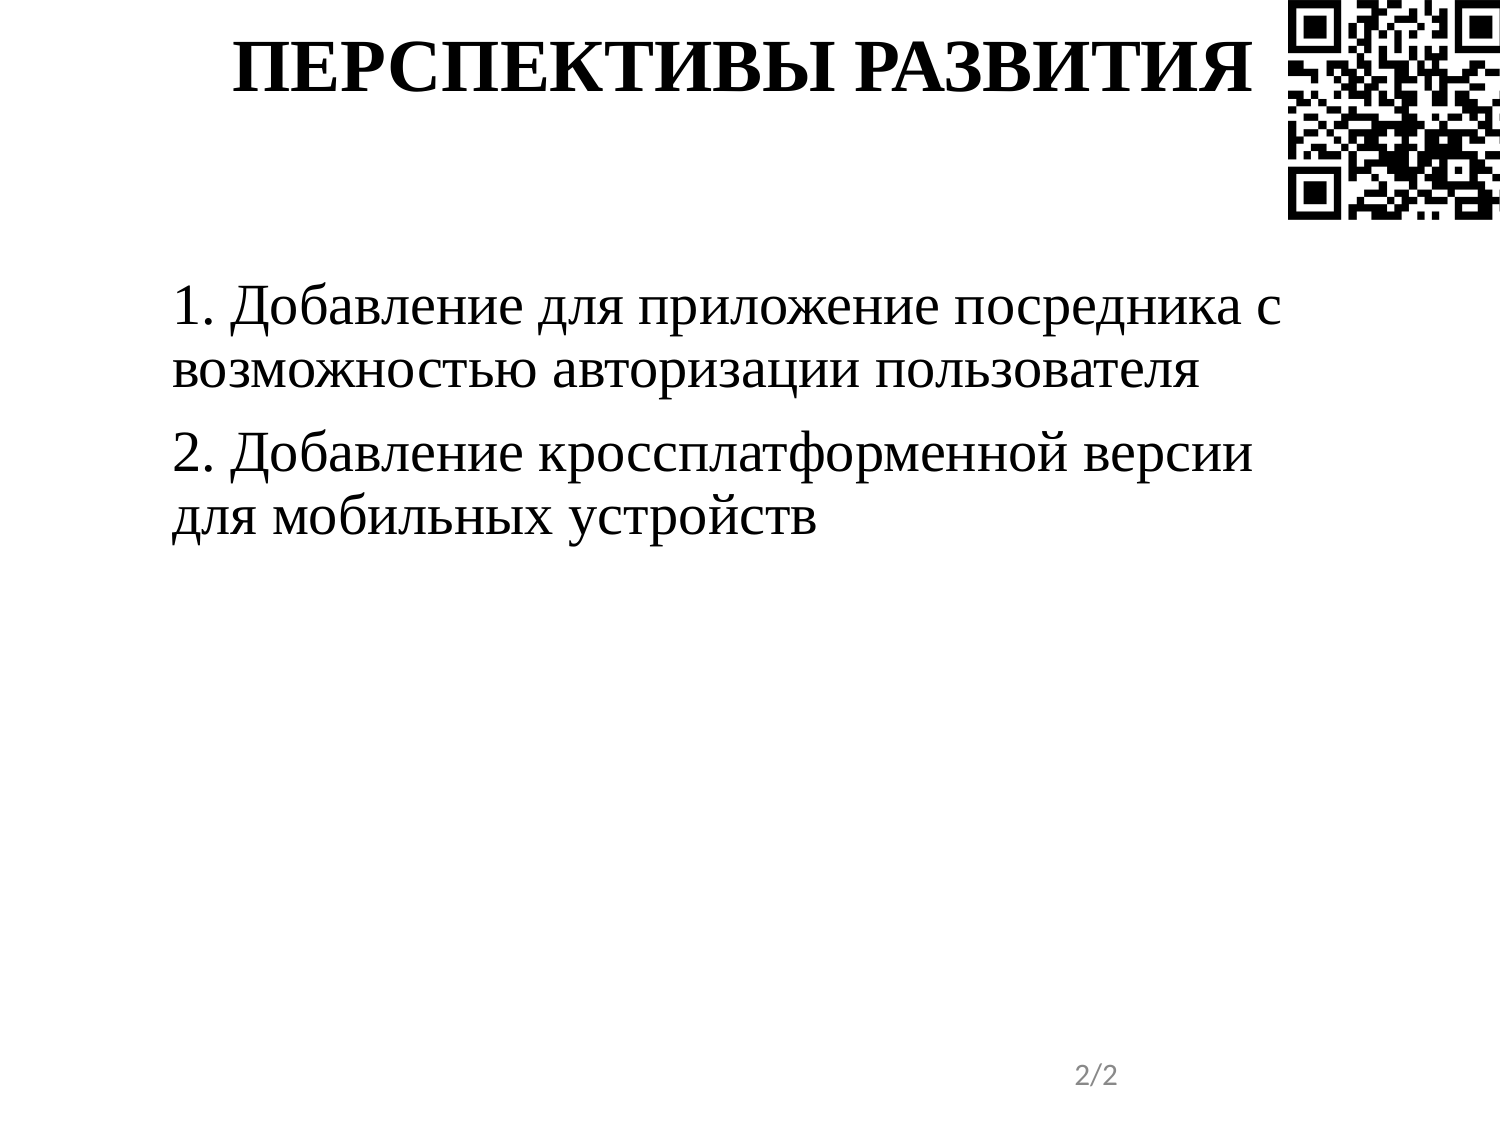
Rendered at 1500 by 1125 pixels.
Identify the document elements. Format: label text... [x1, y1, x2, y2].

slide_number 2/2 [1059, 1042, 1397, 1103]
title ПЕРСПЕКТИВЫ РАЗВИТИЯ [0, 0, 1288, 135]
picture [1288, 0, 1500, 224]
list 1. Добавление для приложение посредника с возможностью авторизации пользователя 2. Добавление кроссплатформенной версии для мобильных устройств [160, 269, 1340, 805]
